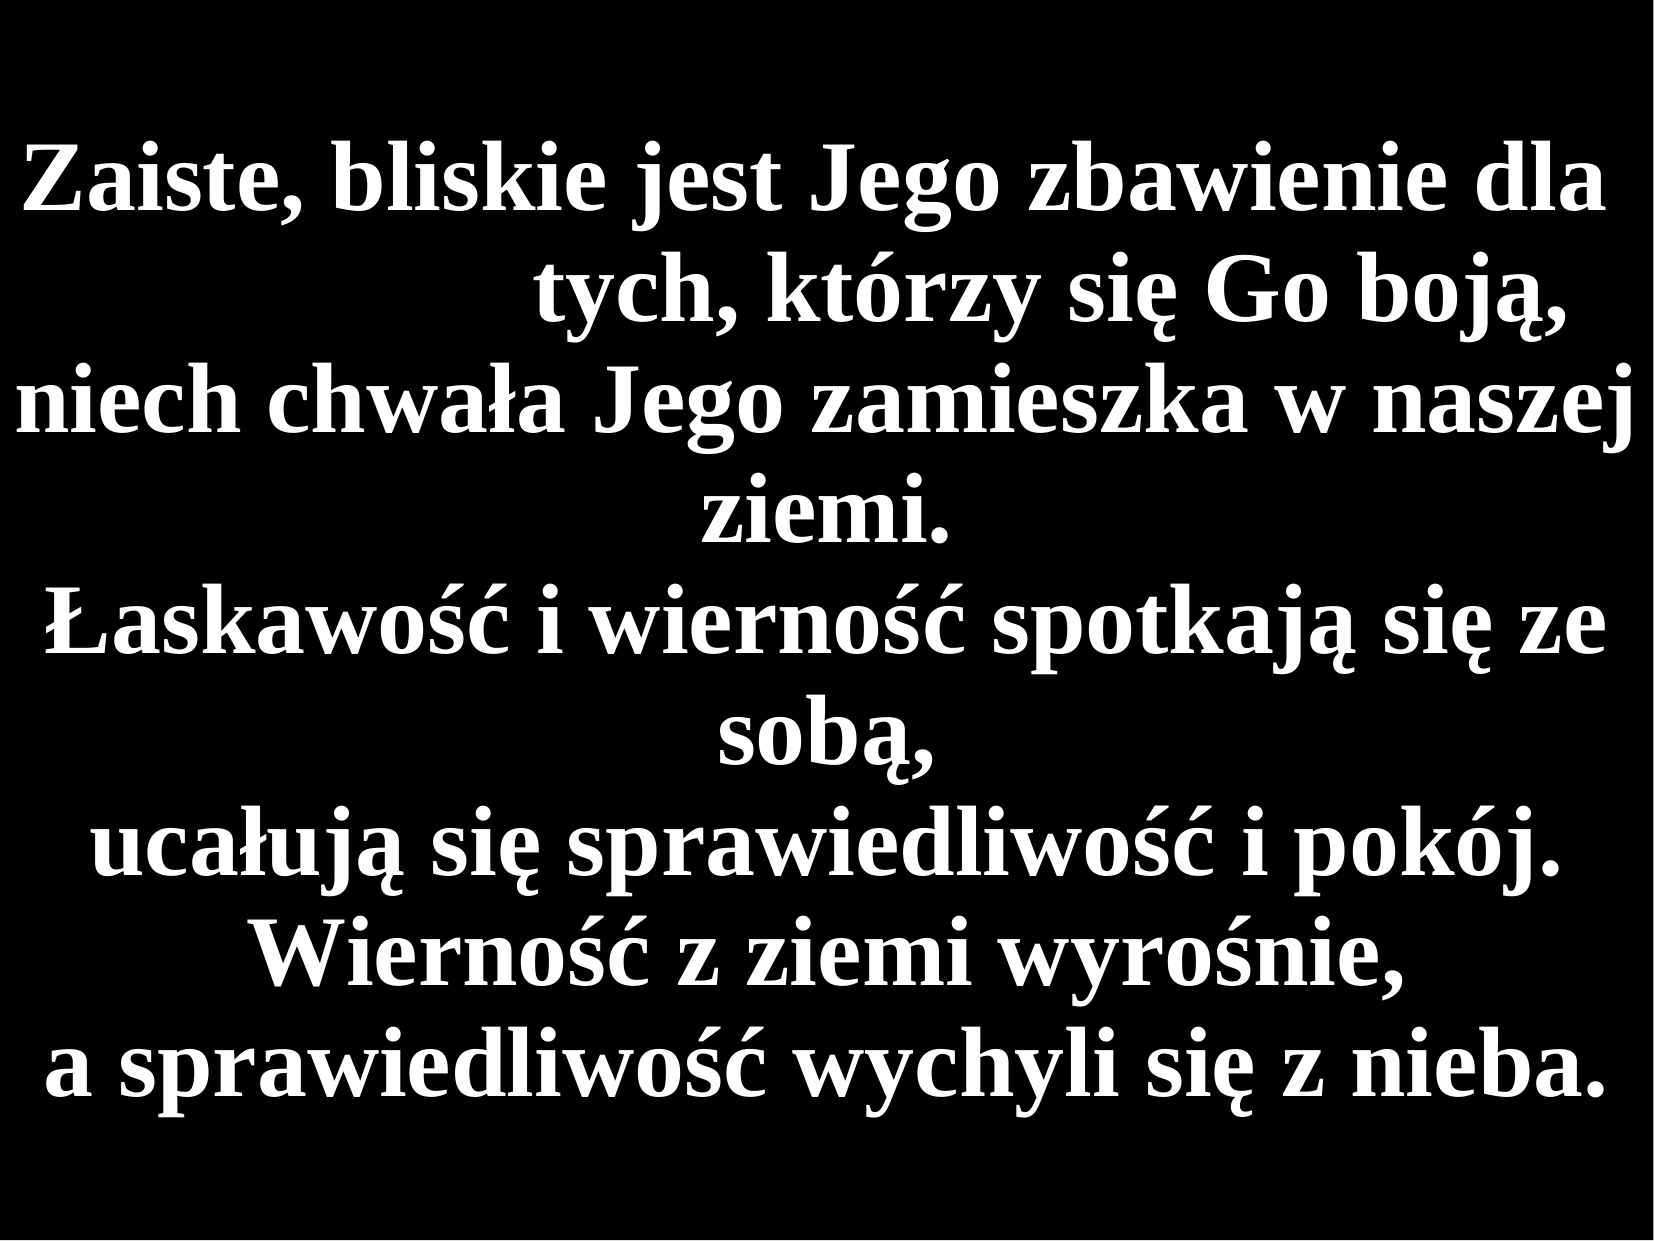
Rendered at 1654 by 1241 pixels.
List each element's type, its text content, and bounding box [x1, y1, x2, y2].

title Zaiste, bliskie jest Jego zbawienie dla tych, którzy się Go boją, niech chwała Jego zamieszka w naszej ziemi. Łaskawość i wierność spotkają się ze sobą, ucałują się sprawiedliwość i pokój. Wierność z ziemi wyrośnie, a sprawiedliwość wychyli się z nieba. [0, 0, 1654, 1241]
